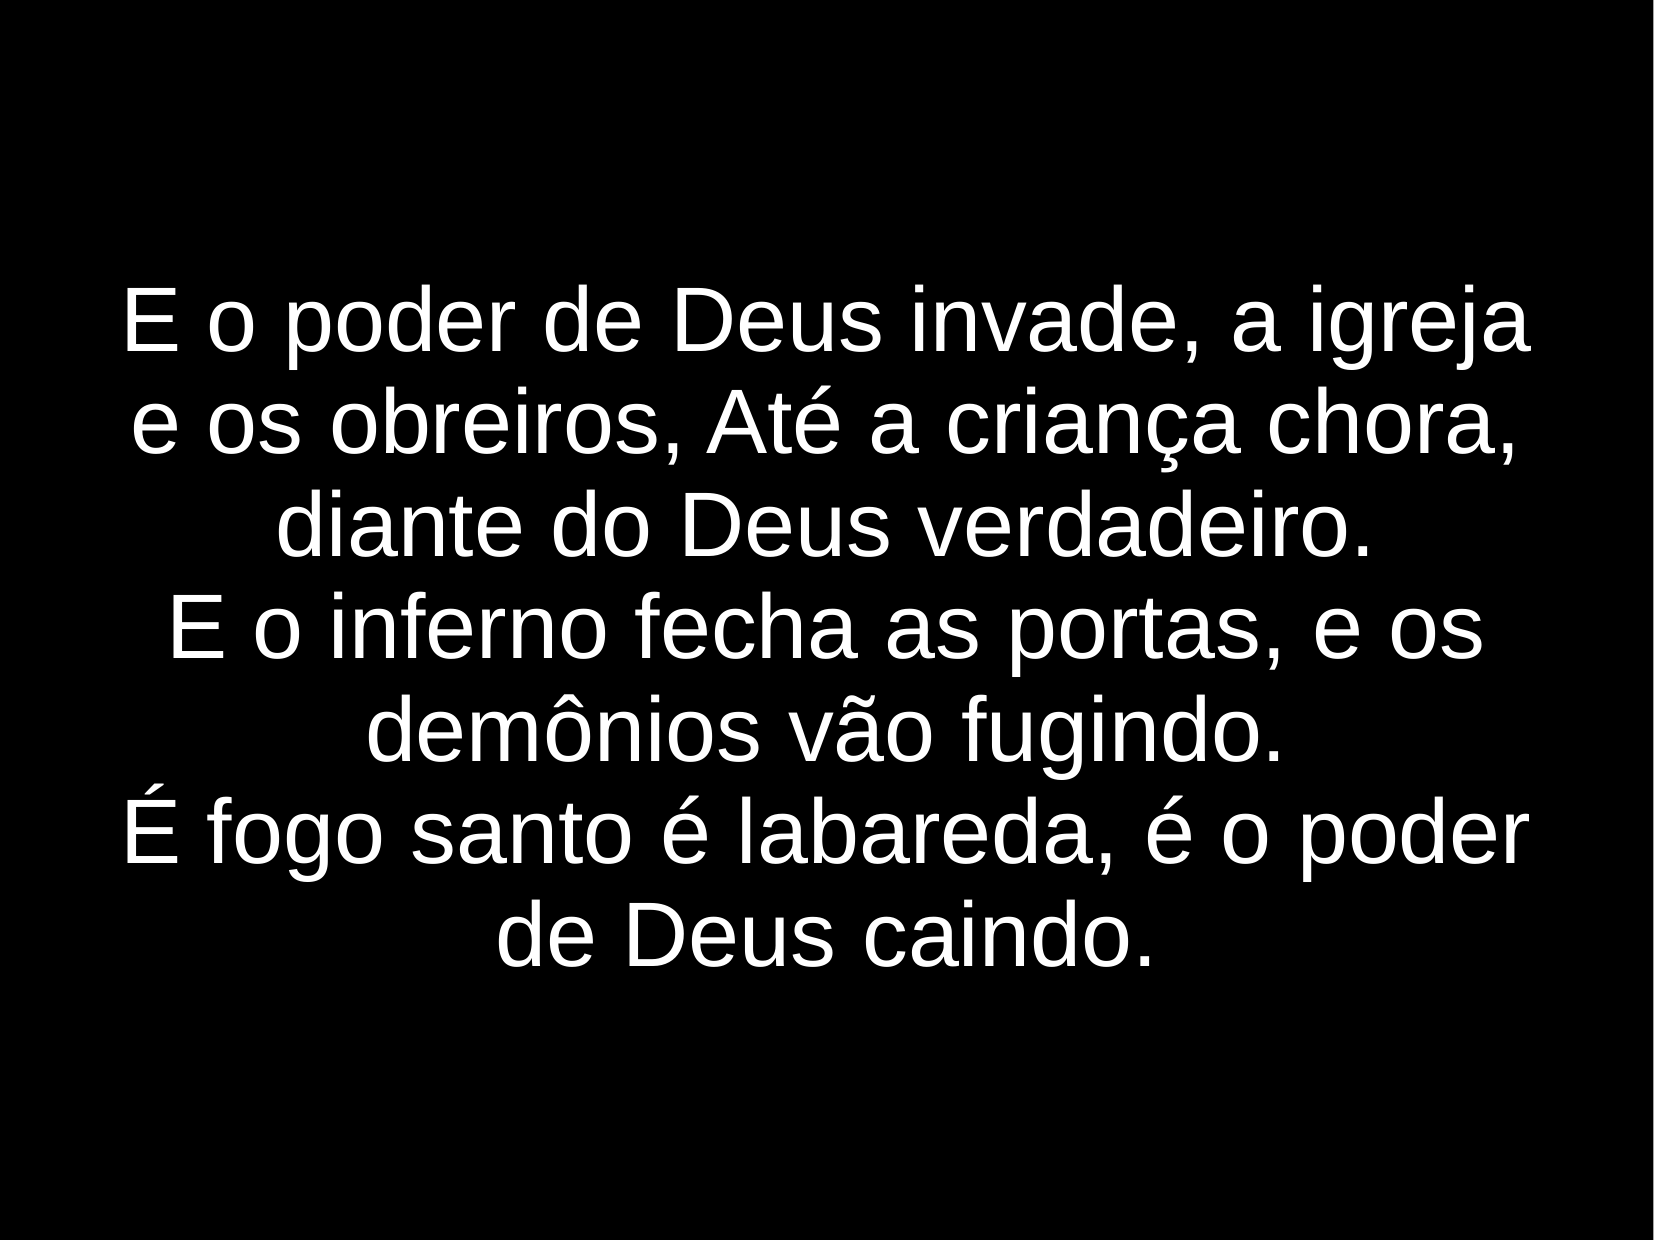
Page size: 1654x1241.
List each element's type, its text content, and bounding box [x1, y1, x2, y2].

subtitle E o poder de Deus invade, a igreja e os obreiros, Até a criança chora, diante do Deus verdadeiro. E o inferno fecha as portas, e os demônios vão fugindo. É fogo santo é labareda, é o poder de Deus caindo. [82, 49, 1571, 1205]
